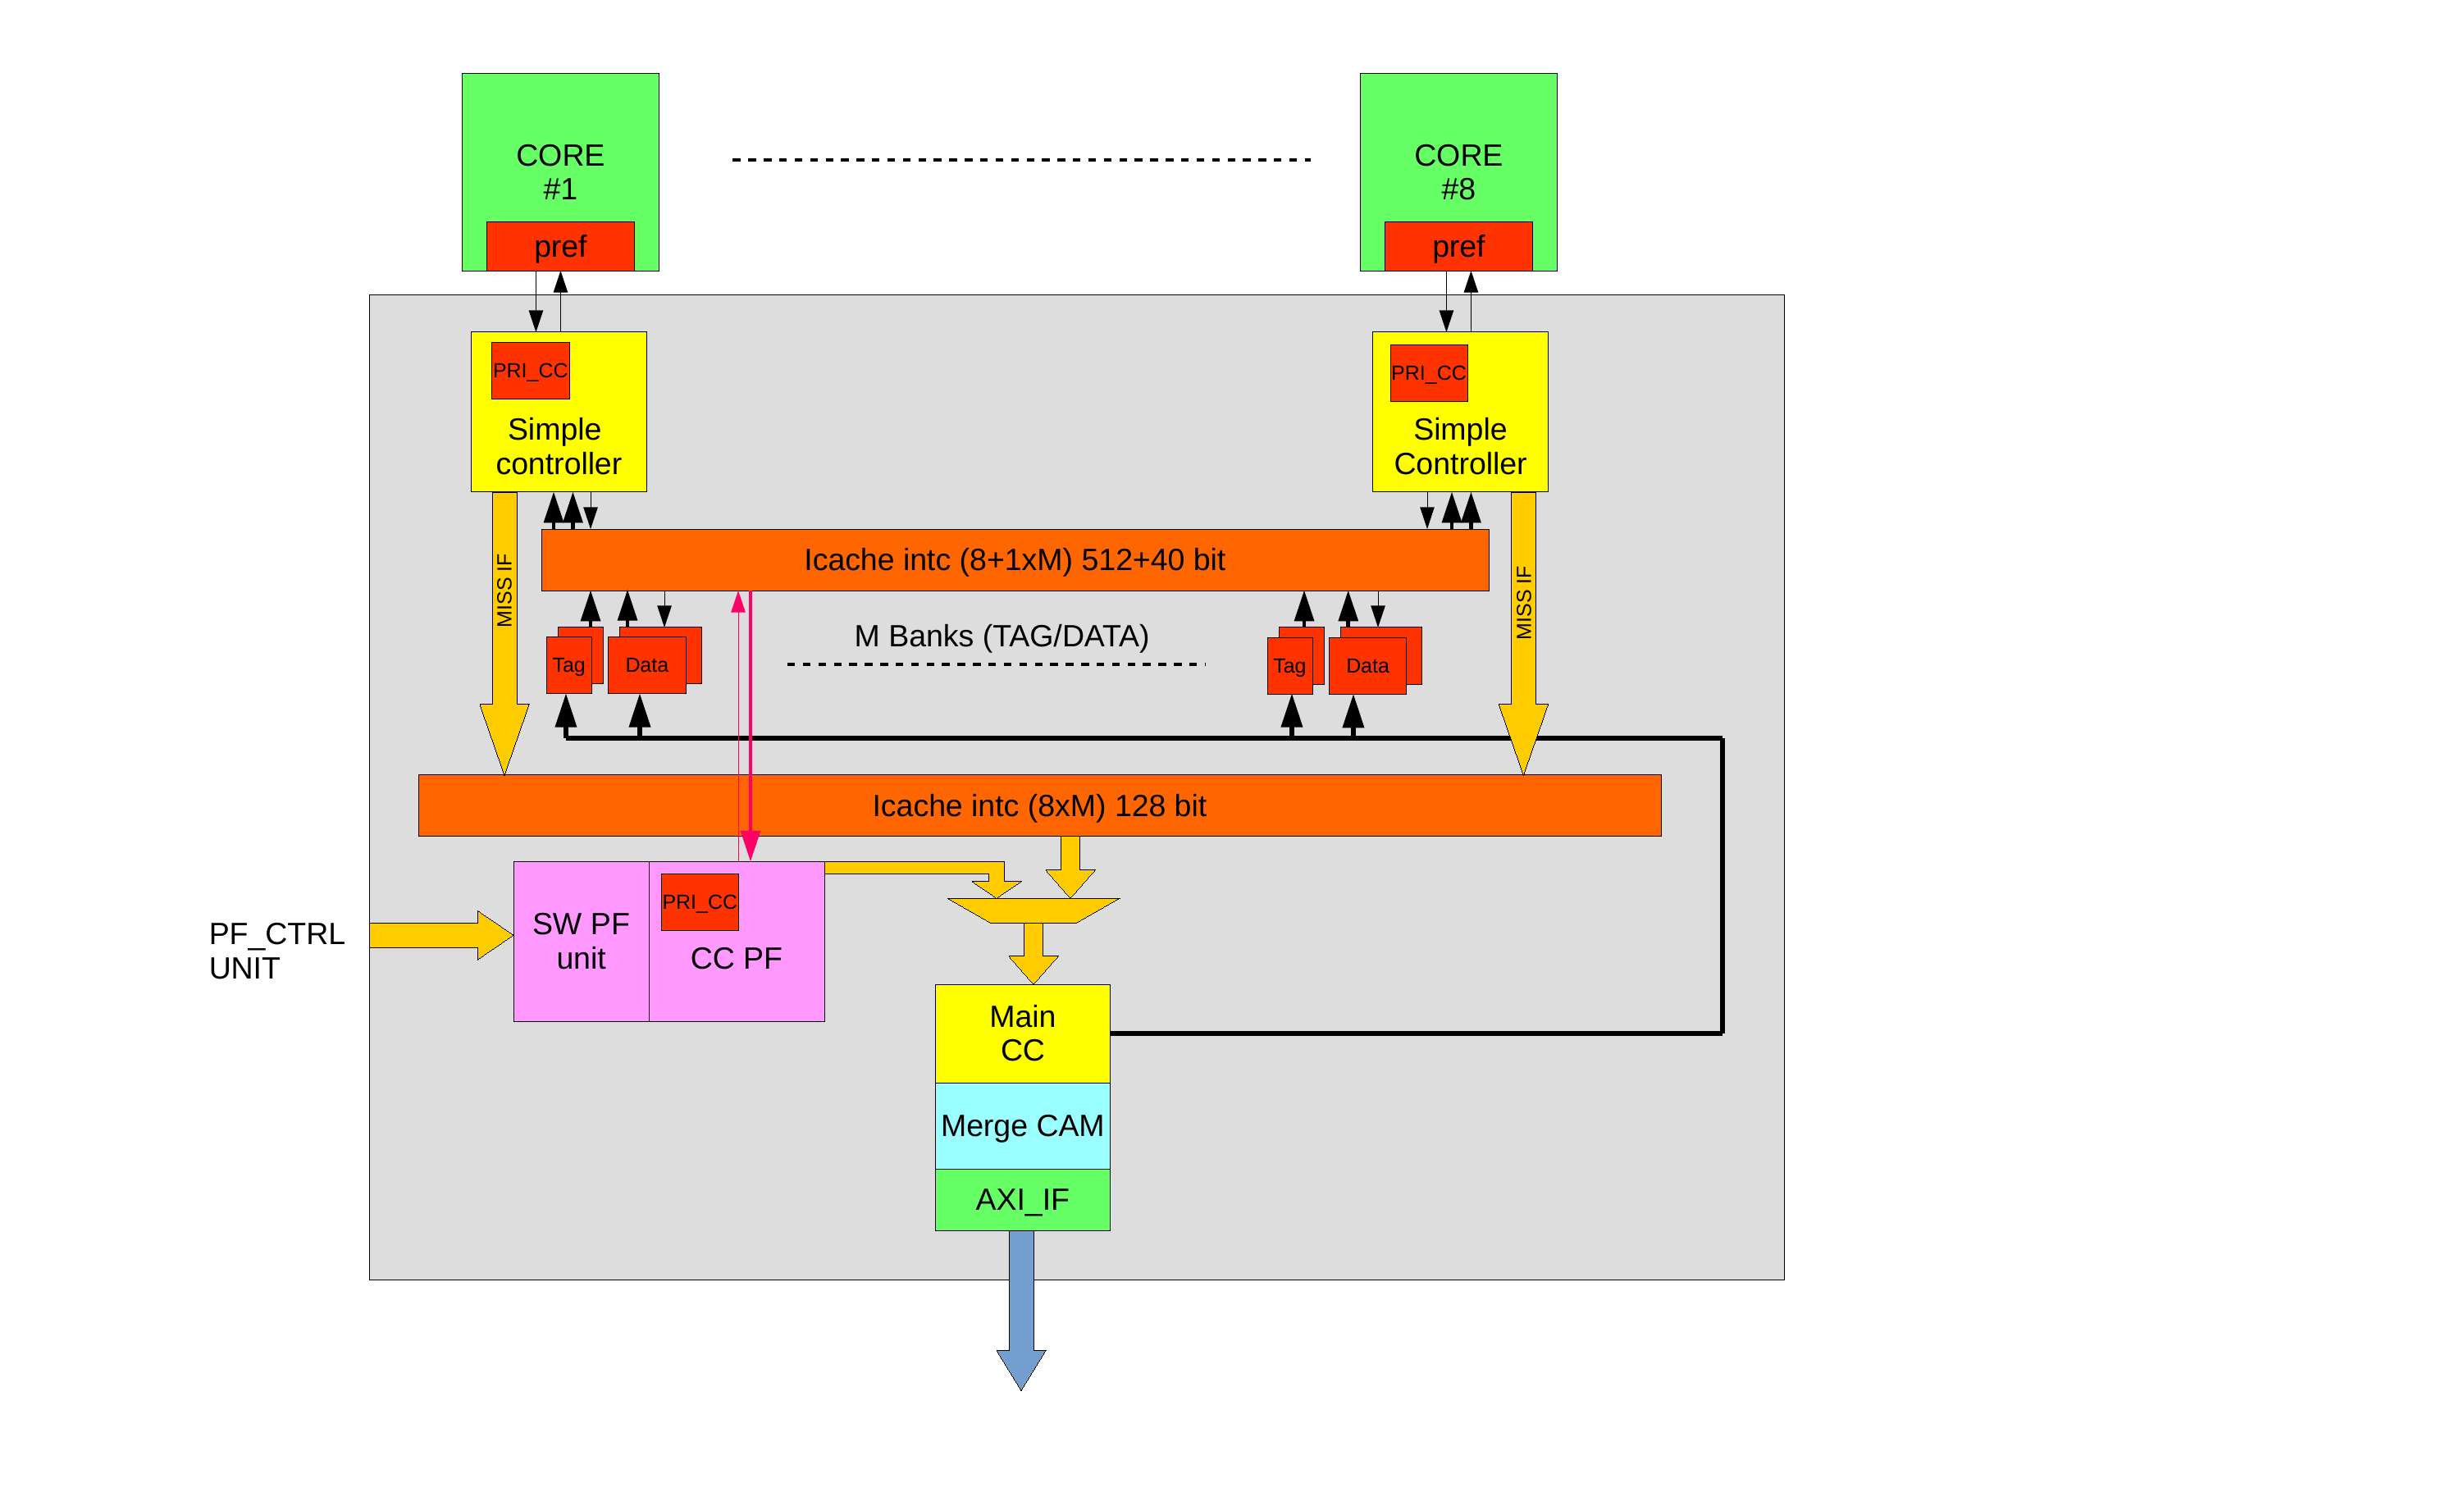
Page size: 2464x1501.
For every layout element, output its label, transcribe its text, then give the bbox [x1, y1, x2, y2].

text_box Data [1329, 637, 1407, 695]
text_box Data [608, 636, 687, 694]
text_box CORE #8 [1360, 73, 1558, 271]
text_box [739, 837, 750, 861]
text_box [536, 294, 560, 331]
text_box AXI_IF [935, 1169, 1111, 1231]
text_box pref [1385, 221, 1533, 271]
text_box Icache intc (8xM) 128 bit [418, 774, 738, 837]
text_box [1453, 492, 1471, 518]
text_box [739, 591, 749, 736]
text_box MISS IF [486, 535, 522, 641]
text_box Simple Controller [1372, 331, 1549, 492]
text_box Tag [546, 636, 592, 694]
text_box [561, 294, 1446, 529]
text_box [1428, 492, 1451, 529]
text_box Main CC [935, 984, 1111, 1083]
text_box Tag [1267, 637, 1313, 695]
text_box [554, 492, 573, 518]
text_box PRI_CC [1390, 344, 1468, 402]
text_box [1453, 523, 1469, 529]
text_box Icache intc (8+1xM) 512+40 bit [541, 529, 1490, 591]
text_box Icache intc (8xM) 128 bit [739, 774, 749, 837]
text_box CORE #1 [462, 73, 659, 271]
text_box PRI_CC [661, 874, 739, 931]
text_box [555, 523, 571, 529]
text_box M Banks (TAG/DATA) [842, 612, 1162, 659]
text_box Merge CAM [935, 1083, 1111, 1169]
text_box PRI_CC [491, 342, 570, 399]
text_box PF_CTRL UNIT [197, 910, 358, 992]
text_box [739, 741, 749, 774]
text_box CC PF [649, 861, 825, 1022]
text_box Simple controller [471, 331, 647, 492]
text_box pref [486, 221, 635, 271]
text_box [573, 492, 591, 529]
text_box [369, 294, 1785, 1391]
text_box Icache intc (8xM) 128 bit [752, 774, 1662, 837]
text_box MISS IF [1506, 554, 1542, 653]
text_box [1447, 294, 1471, 331]
text_box SW PF unit [513, 861, 649, 1022]
